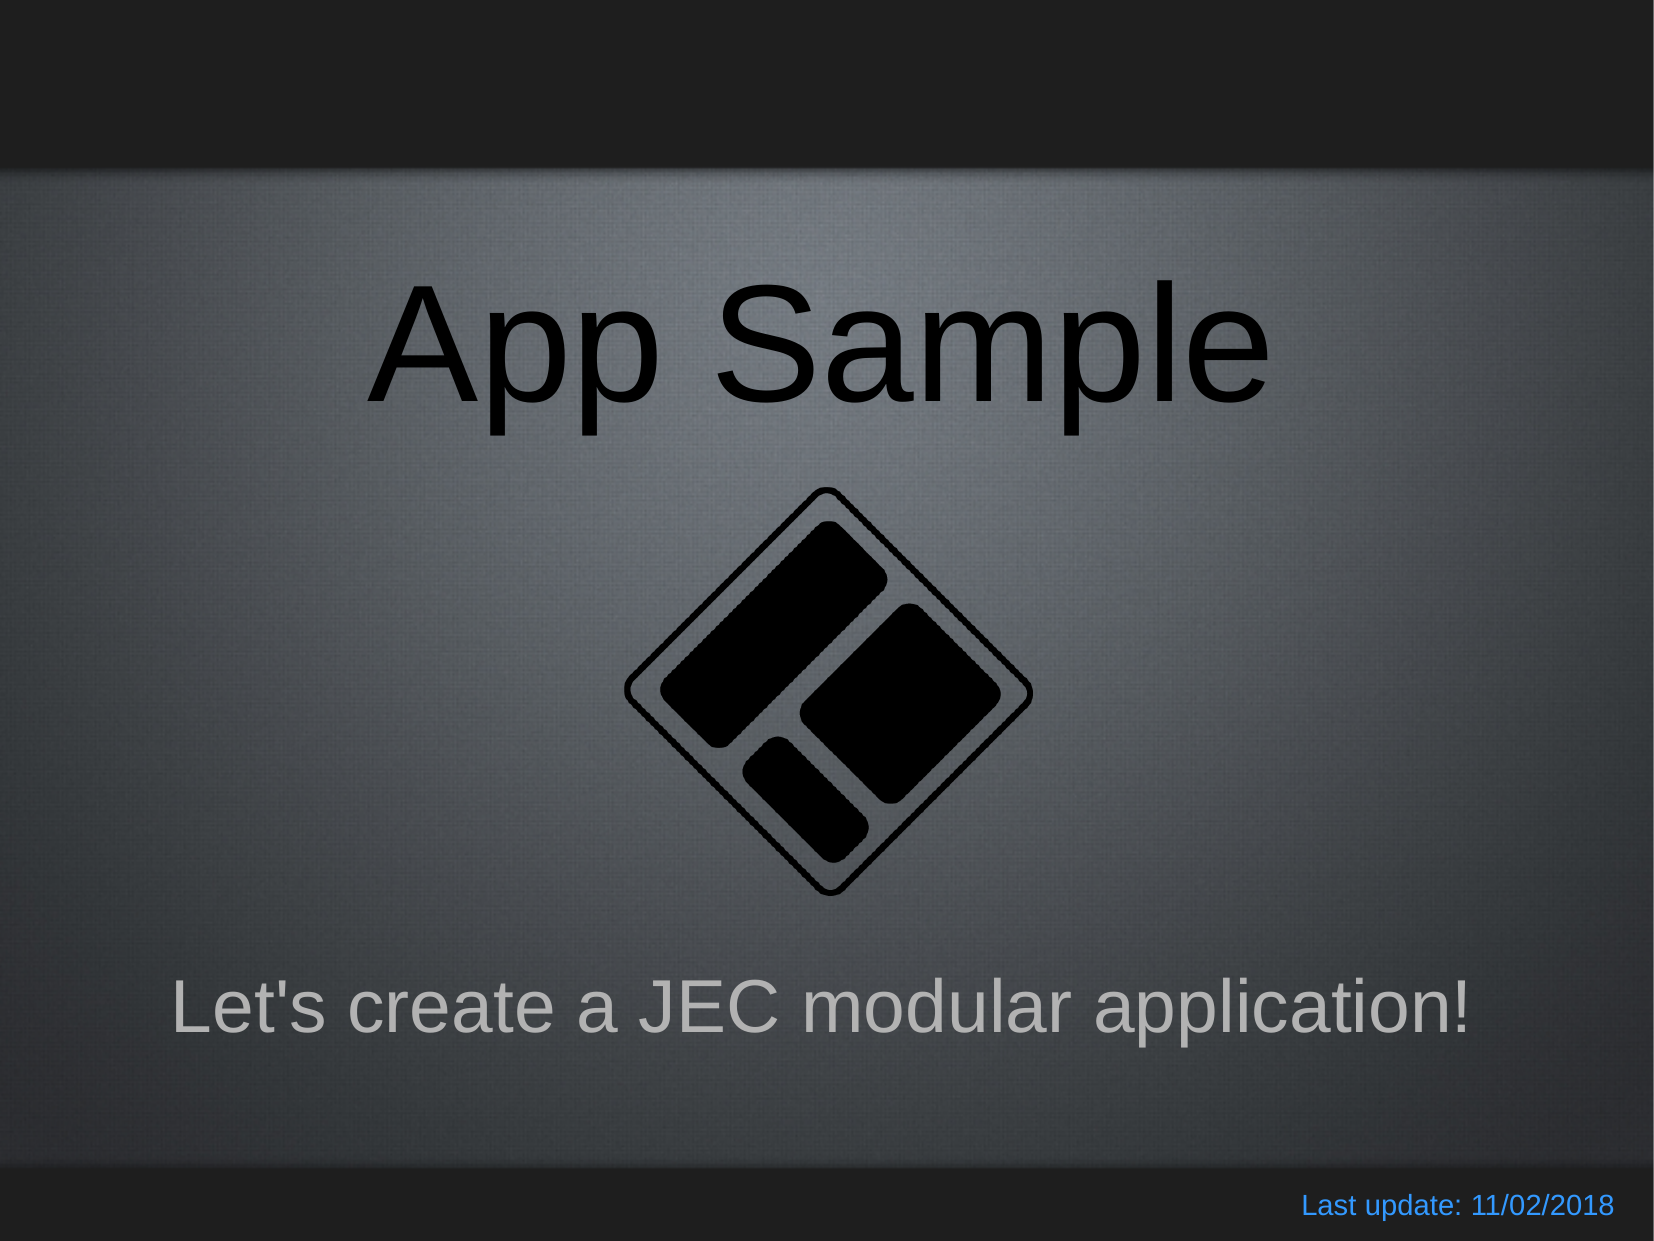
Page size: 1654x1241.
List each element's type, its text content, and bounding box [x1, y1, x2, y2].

picture [0, 0, 1654, 1241]
text_box Let's create a JEC modular application! [120, 957, 1524, 1087]
text_box App Sample [120, 243, 1524, 491]
text_box Last update: 11/02/2018 [744, 1181, 1630, 1229]
